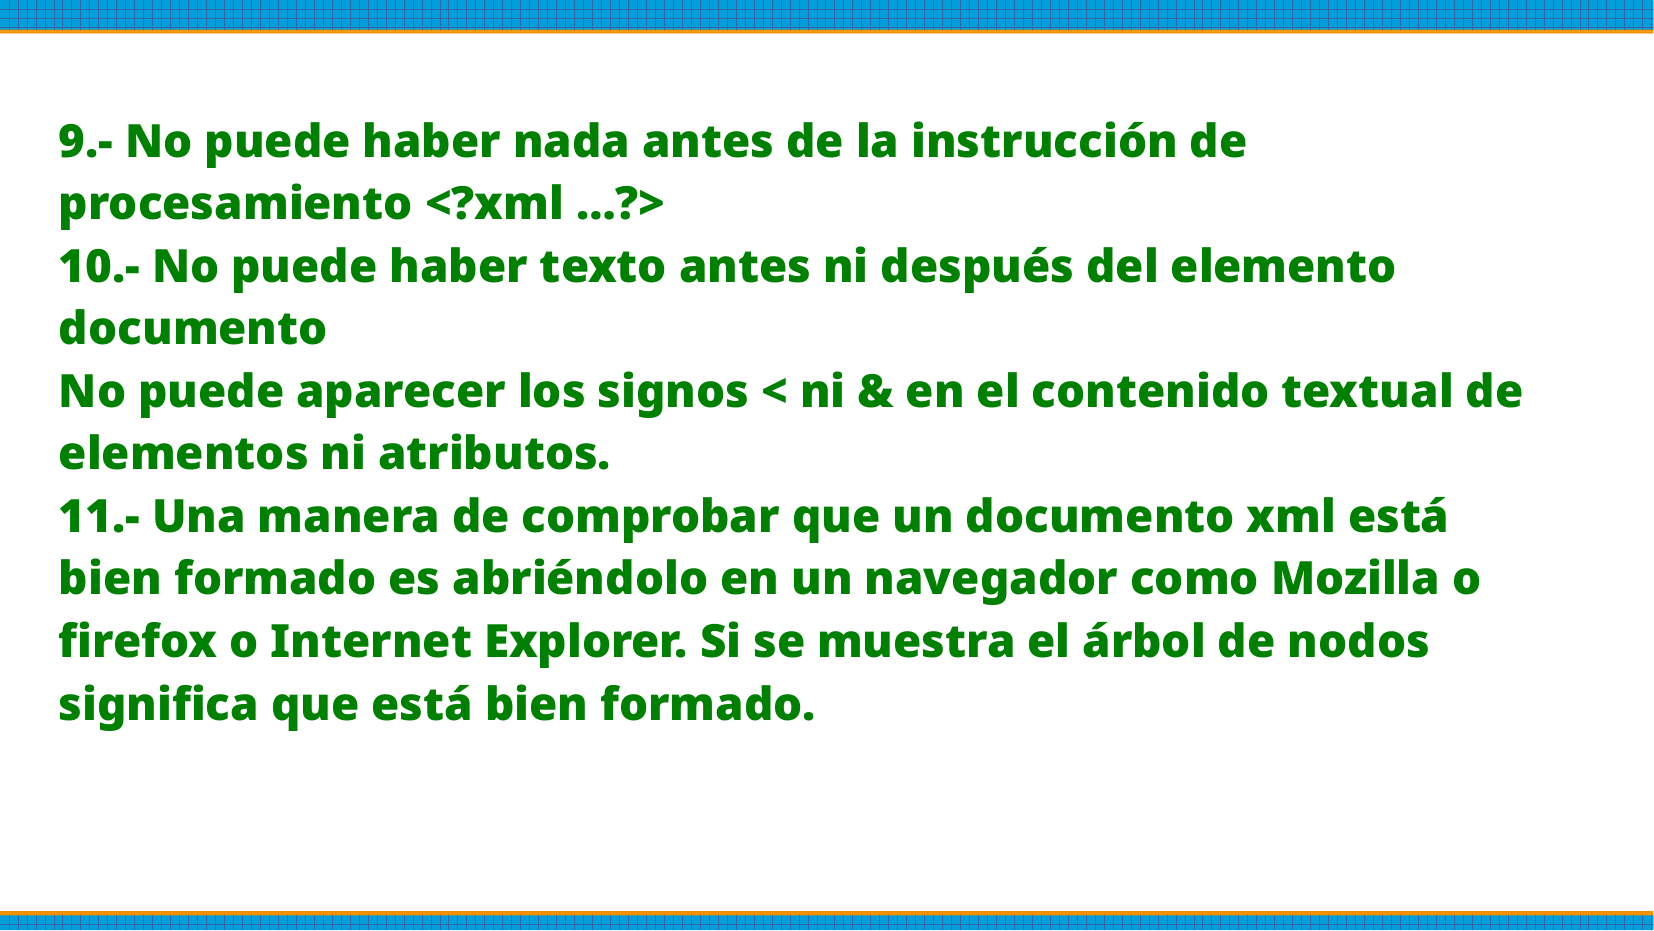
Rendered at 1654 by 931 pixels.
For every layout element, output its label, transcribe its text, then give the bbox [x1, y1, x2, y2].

subtitle 9.- No puede haber nada antes de la instrucción de procesamiento <?xml …?> 10.- No puede haber texto antes ni después del elemento documento No puede aparecer los signos < ni & en el contenido textual de elementos ni atributos. 11.- Una manera de comprobar que un documento xml está bien formado es abriéndolo en un navegador como Mozilla o firefox o Internet Explorer. Si se muestra el árbol de nodos significa que está bien formado. [59, 44, 1536, 798]
